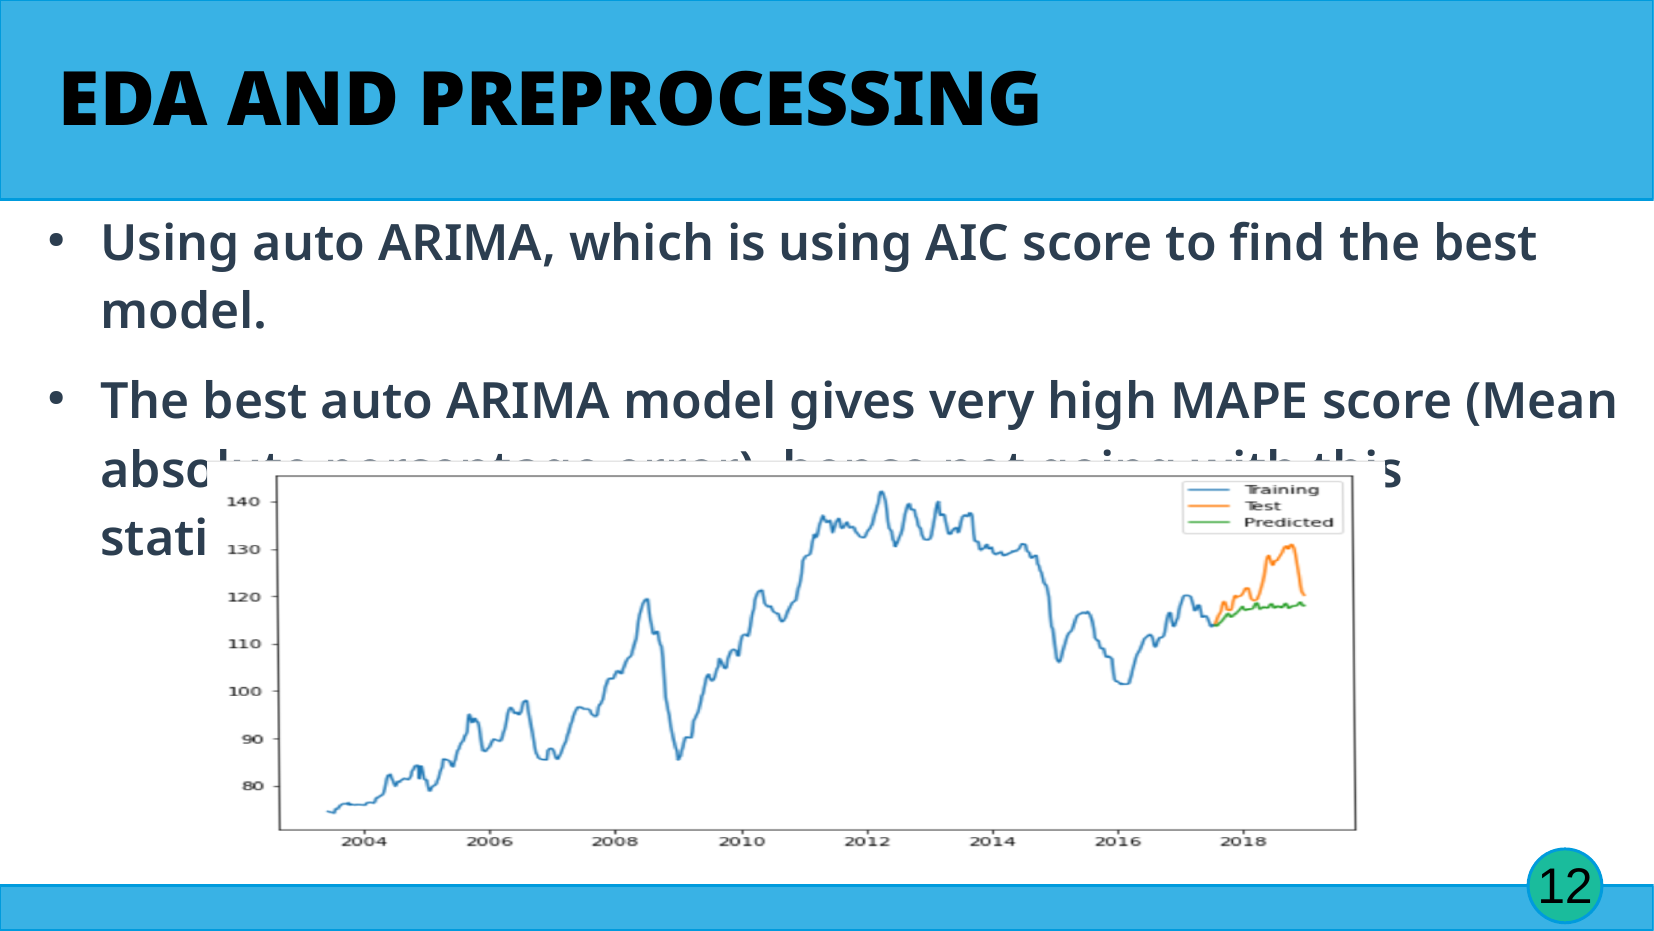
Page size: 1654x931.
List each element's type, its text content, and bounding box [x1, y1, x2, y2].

title EDA AND PREPROCESSING [59, 37, 1595, 155]
list Using auto ARIMA, which is using AIC score to find the best model. The best auto ARIMA model gives very high MAPE score (Mean absolute percentage error), hence not going with this statistics model. [29, 206, 1625, 864]
picture [206, 460, 1388, 864]
